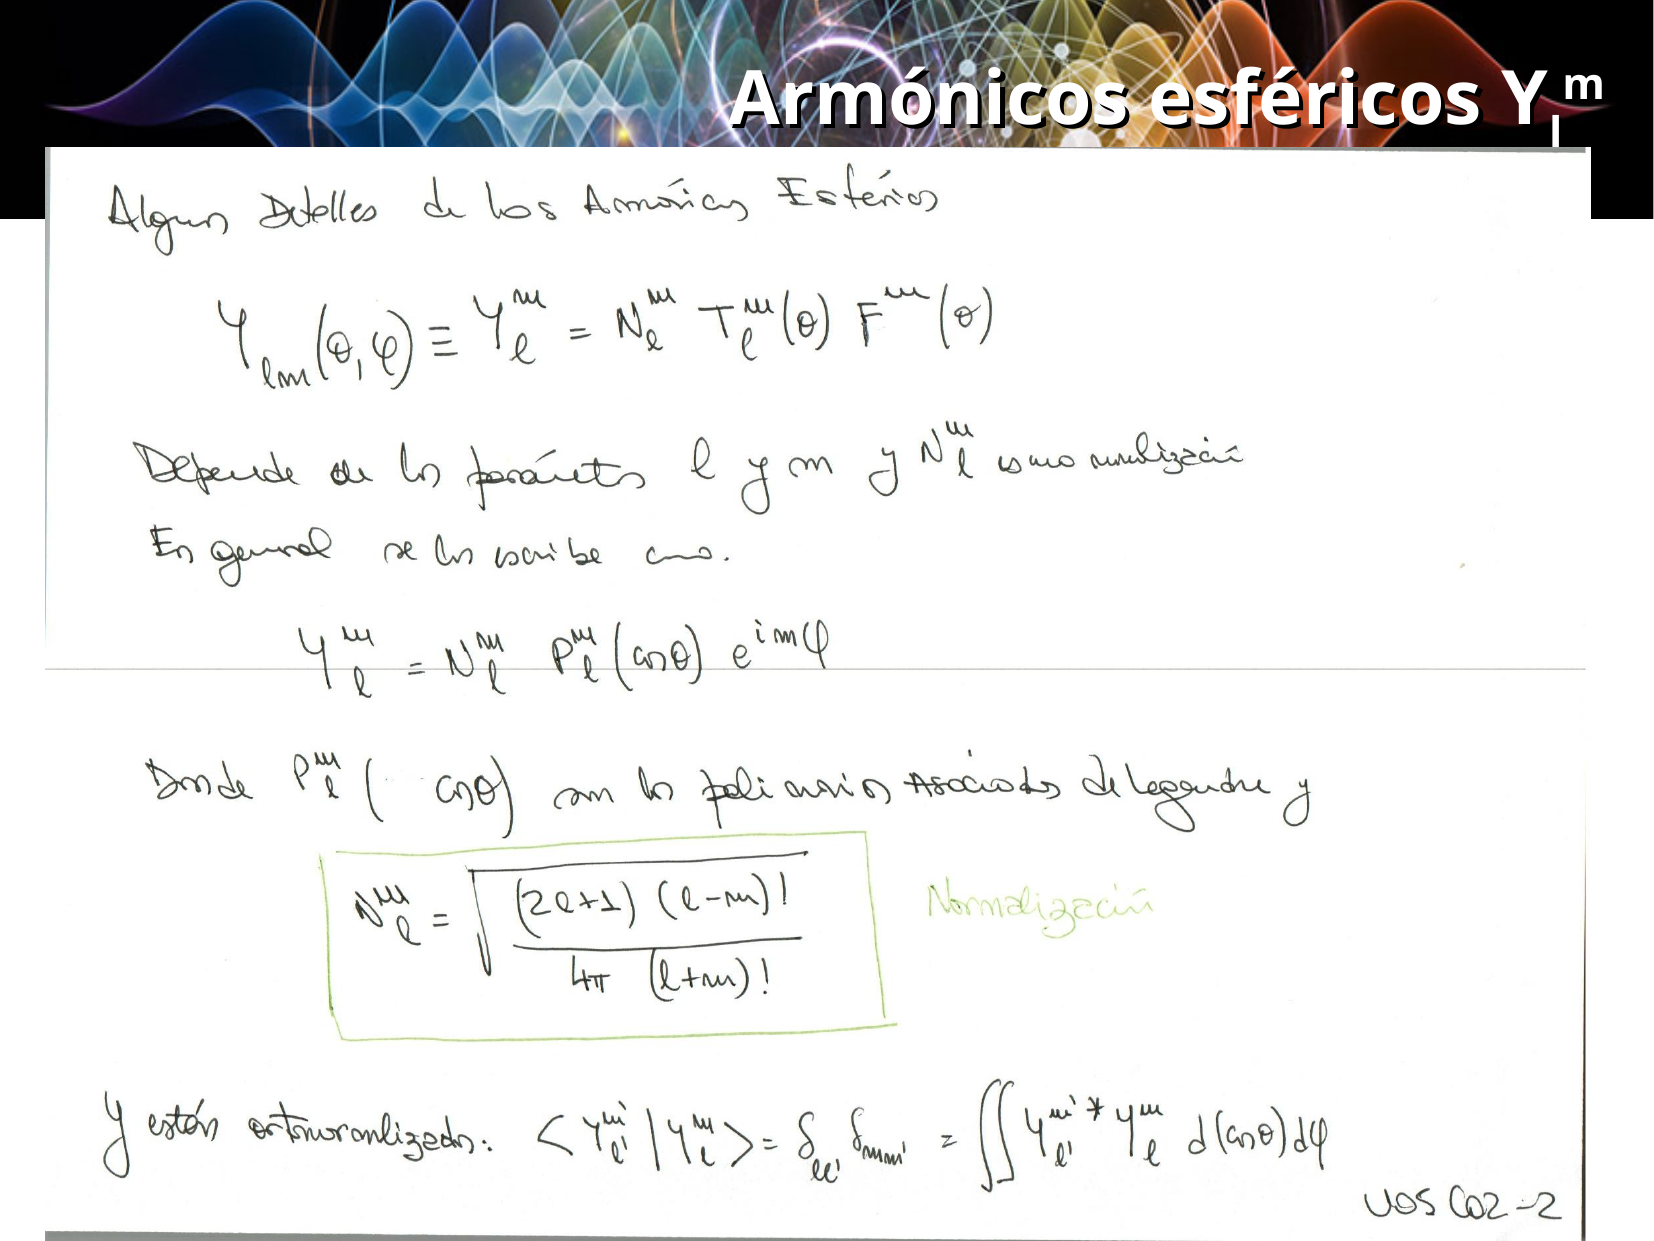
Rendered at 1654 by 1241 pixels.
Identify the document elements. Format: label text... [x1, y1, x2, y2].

title Armónicos esféricos Ylm [45, 15, 1606, 191]
picture [0, 0, 1654, 1241]
